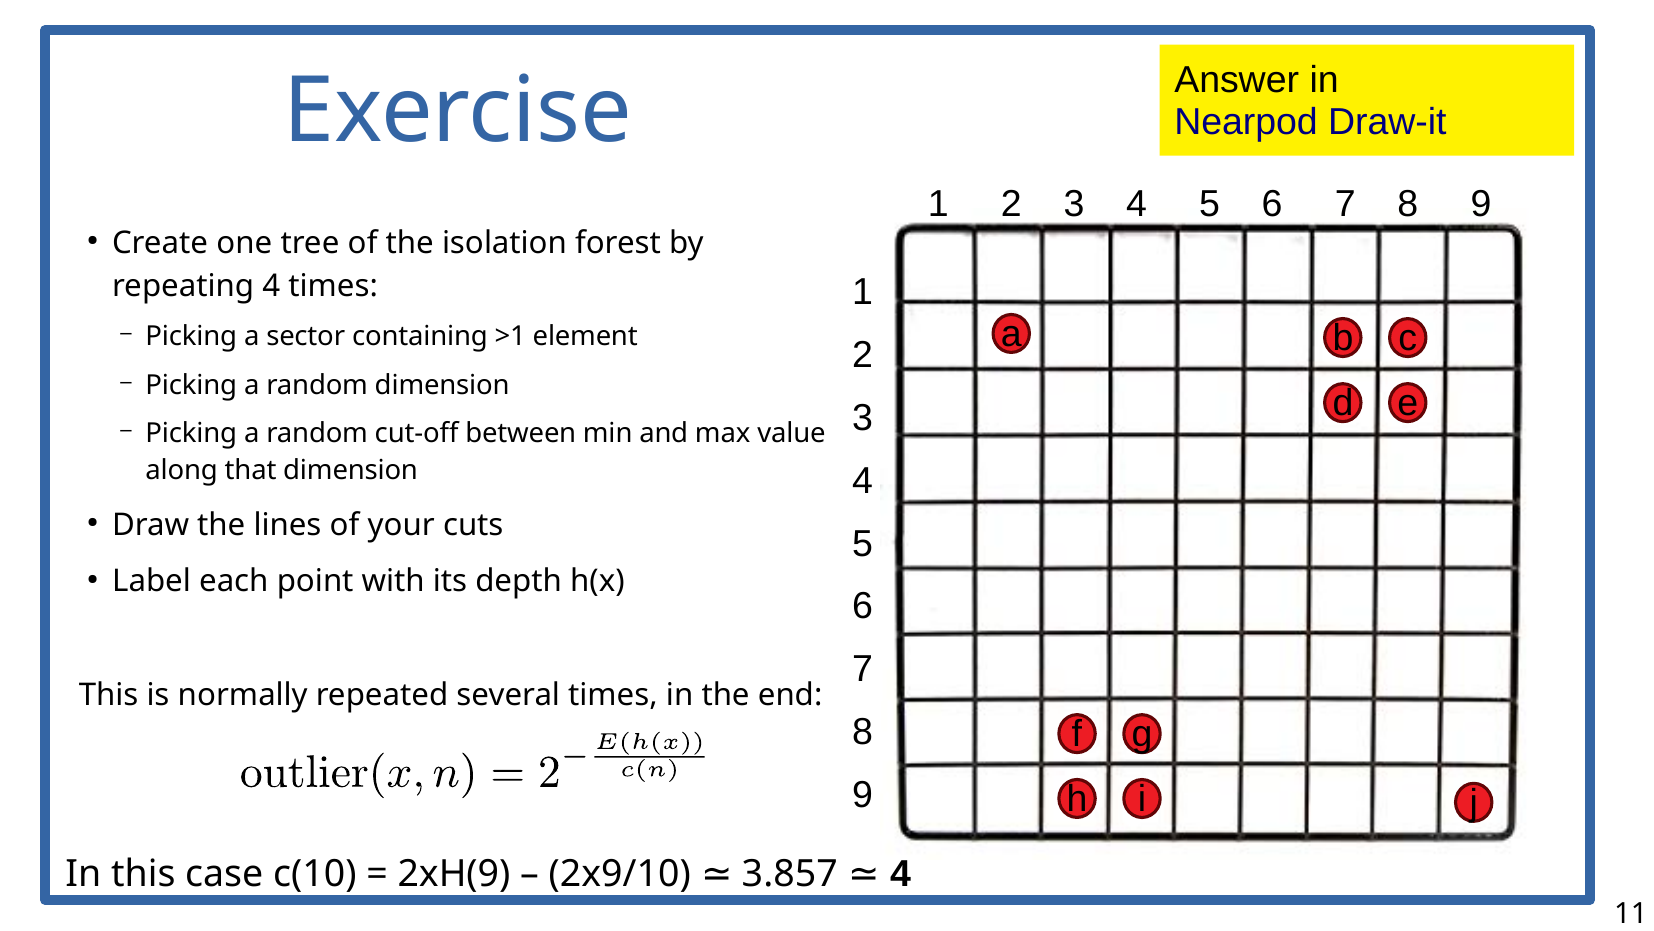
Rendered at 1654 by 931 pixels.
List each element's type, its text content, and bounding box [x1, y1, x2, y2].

title Exercise [64, 48, 852, 163]
text_box [239, 731, 705, 799]
picture [880, 208, 1538, 860]
text_box g [1123, 714, 1161, 753]
text_box c [1389, 318, 1426, 357]
text_box b [1324, 318, 1361, 357]
text_box 1 2 3 4 5 6 7 8 9 [837, 241, 902, 839]
text_box In this case c(10) = 2xH(9) – (2x9/10) ≃ 3.857 ≃ 4 [50, 839, 931, 898]
text_box d [1324, 383, 1361, 422]
text_box j [1455, 783, 1492, 822]
text_box a [993, 314, 1030, 353]
text_box Answer in Nearpod Draw-it [1159, 44, 1575, 156]
text_box i [1123, 779, 1161, 818]
text_box 1 2 3 4 5 6 7 8 9 [913, 175, 1536, 275]
text_box h [1058, 779, 1096, 818]
text_box e [1389, 383, 1426, 422]
text_box f [1058, 714, 1096, 753]
list Create one tree of the isolation forest by repeating 4 times: Picking a sector containing >1 element Picking a random dimension Picking a random cut-off between min and max value along that dimension Draw the lines of your cuts Label each point with its depth h(x) This is normally repeated several times, in the end: [78, 220, 829, 759]
text_box g [1136, 728, 1146, 744]
